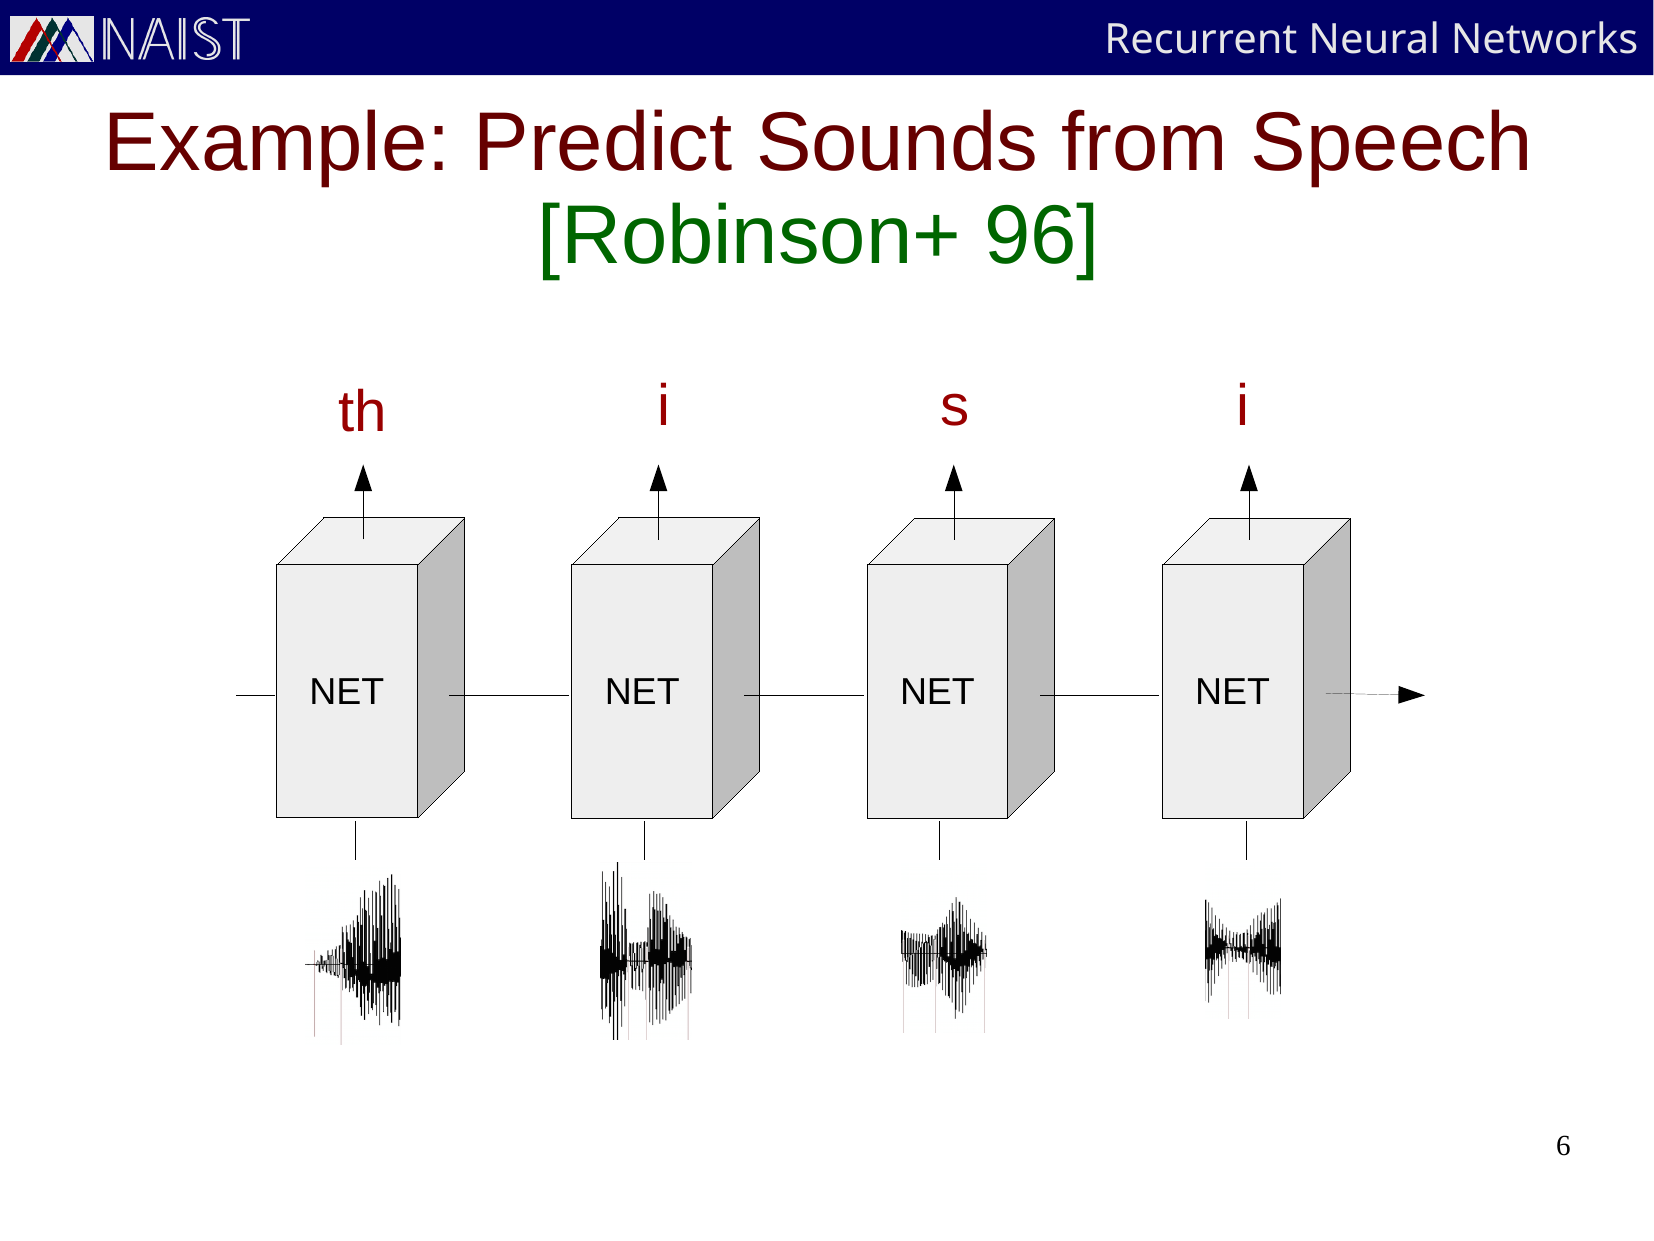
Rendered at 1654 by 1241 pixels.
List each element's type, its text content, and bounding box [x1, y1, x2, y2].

text_box NET [1162, 565, 1303, 819]
text_box NET [867, 565, 1007, 819]
text_box th [323, 371, 403, 466]
text_box NET [276, 565, 417, 818]
text_box NET [571, 565, 712, 819]
picture [10, 16, 94, 62]
picture [305, 866, 401, 1045]
picture [1205, 862, 1281, 1019]
picture [102, 17, 251, 60]
text_box s [926, 365, 1004, 460]
picture [600, 862, 692, 1040]
picture [901, 862, 987, 1033]
text_box i [1221, 365, 1300, 460]
title Example: Predict Sounds from Speech [Robinson+ 96] [75, 92, 1564, 285]
text_box i [642, 365, 721, 460]
